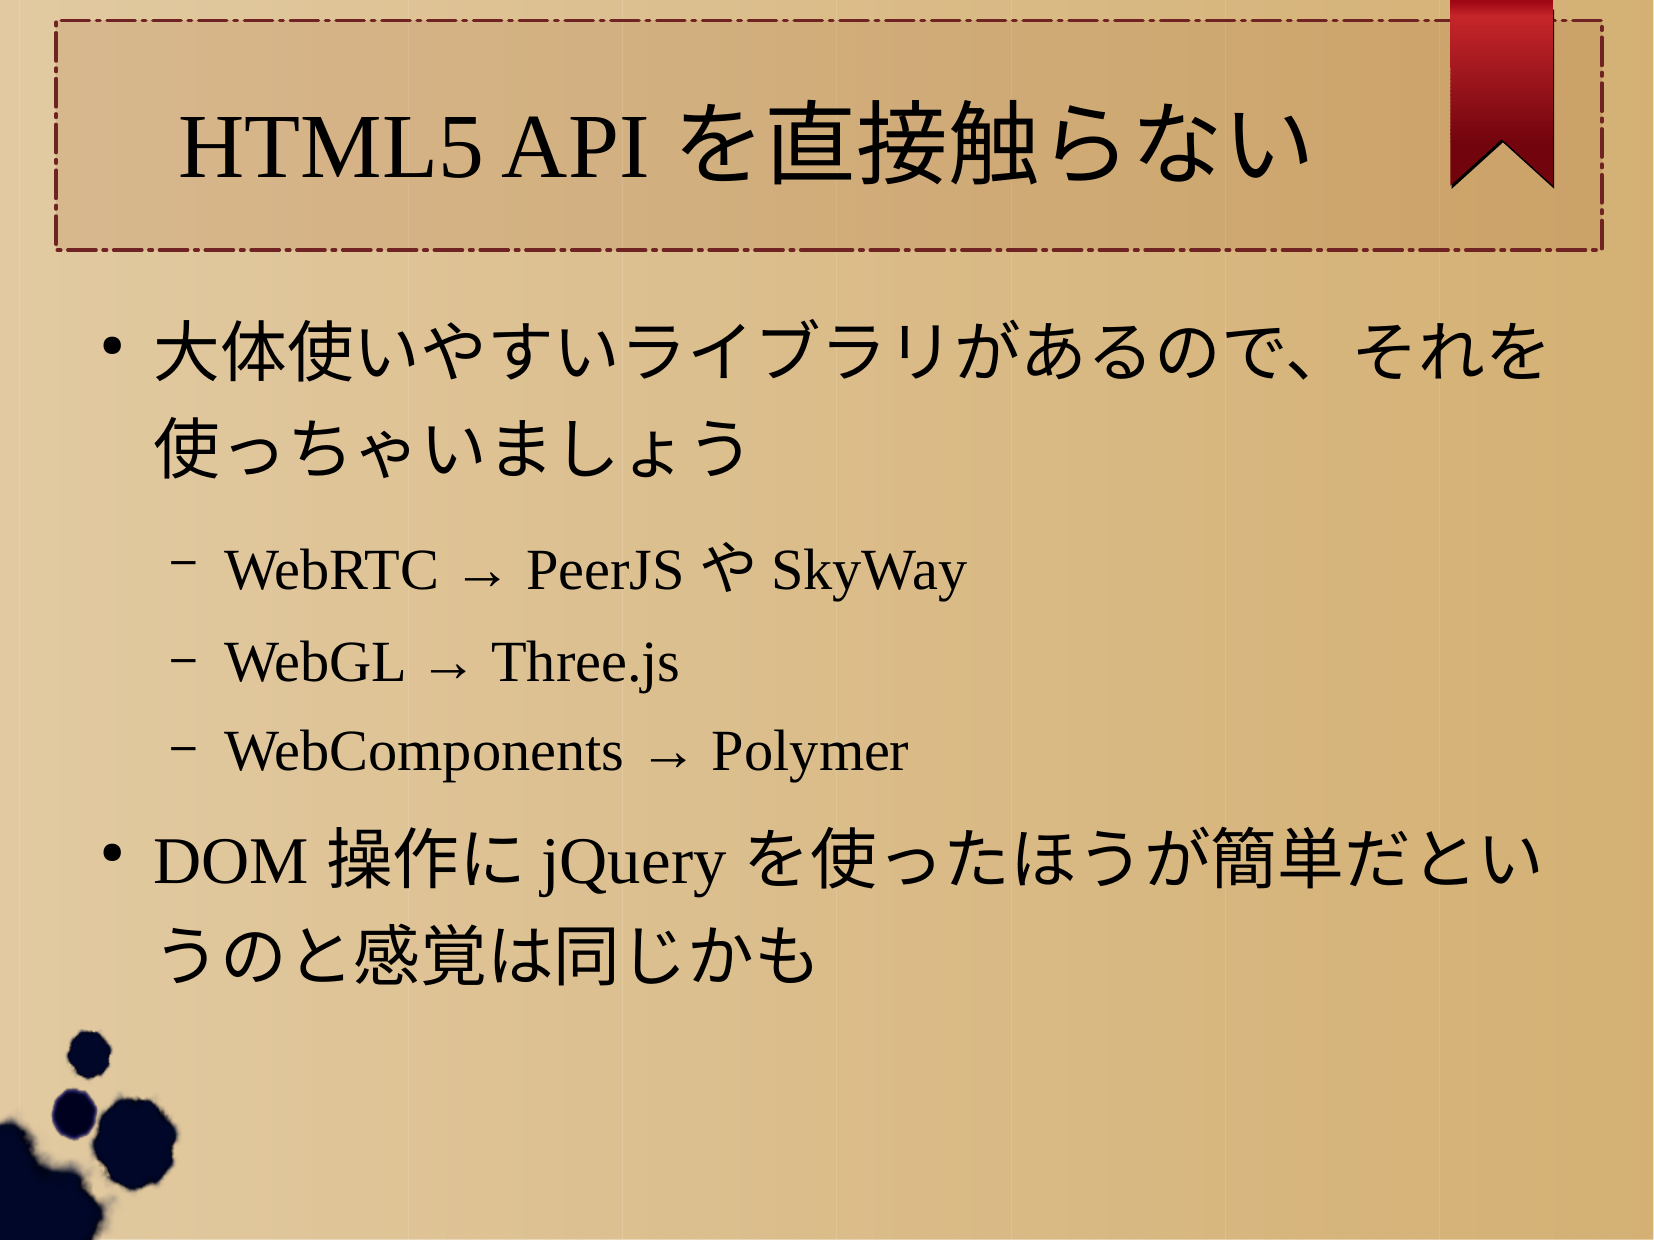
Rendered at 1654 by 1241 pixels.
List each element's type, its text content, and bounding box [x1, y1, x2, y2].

title HTML5 API を直接触らない [82, 47, 1412, 229]
list 大体使いやすいライブラリがあるので、それを使っちゃいましょう WebRTC → PeerJS や SkyWay WebGL → Three.js WebComponents → Polymer DOM 操作に jQuery を使ったほうが簡単だというのと感覚は同じかも [82, 299, 1571, 1019]
